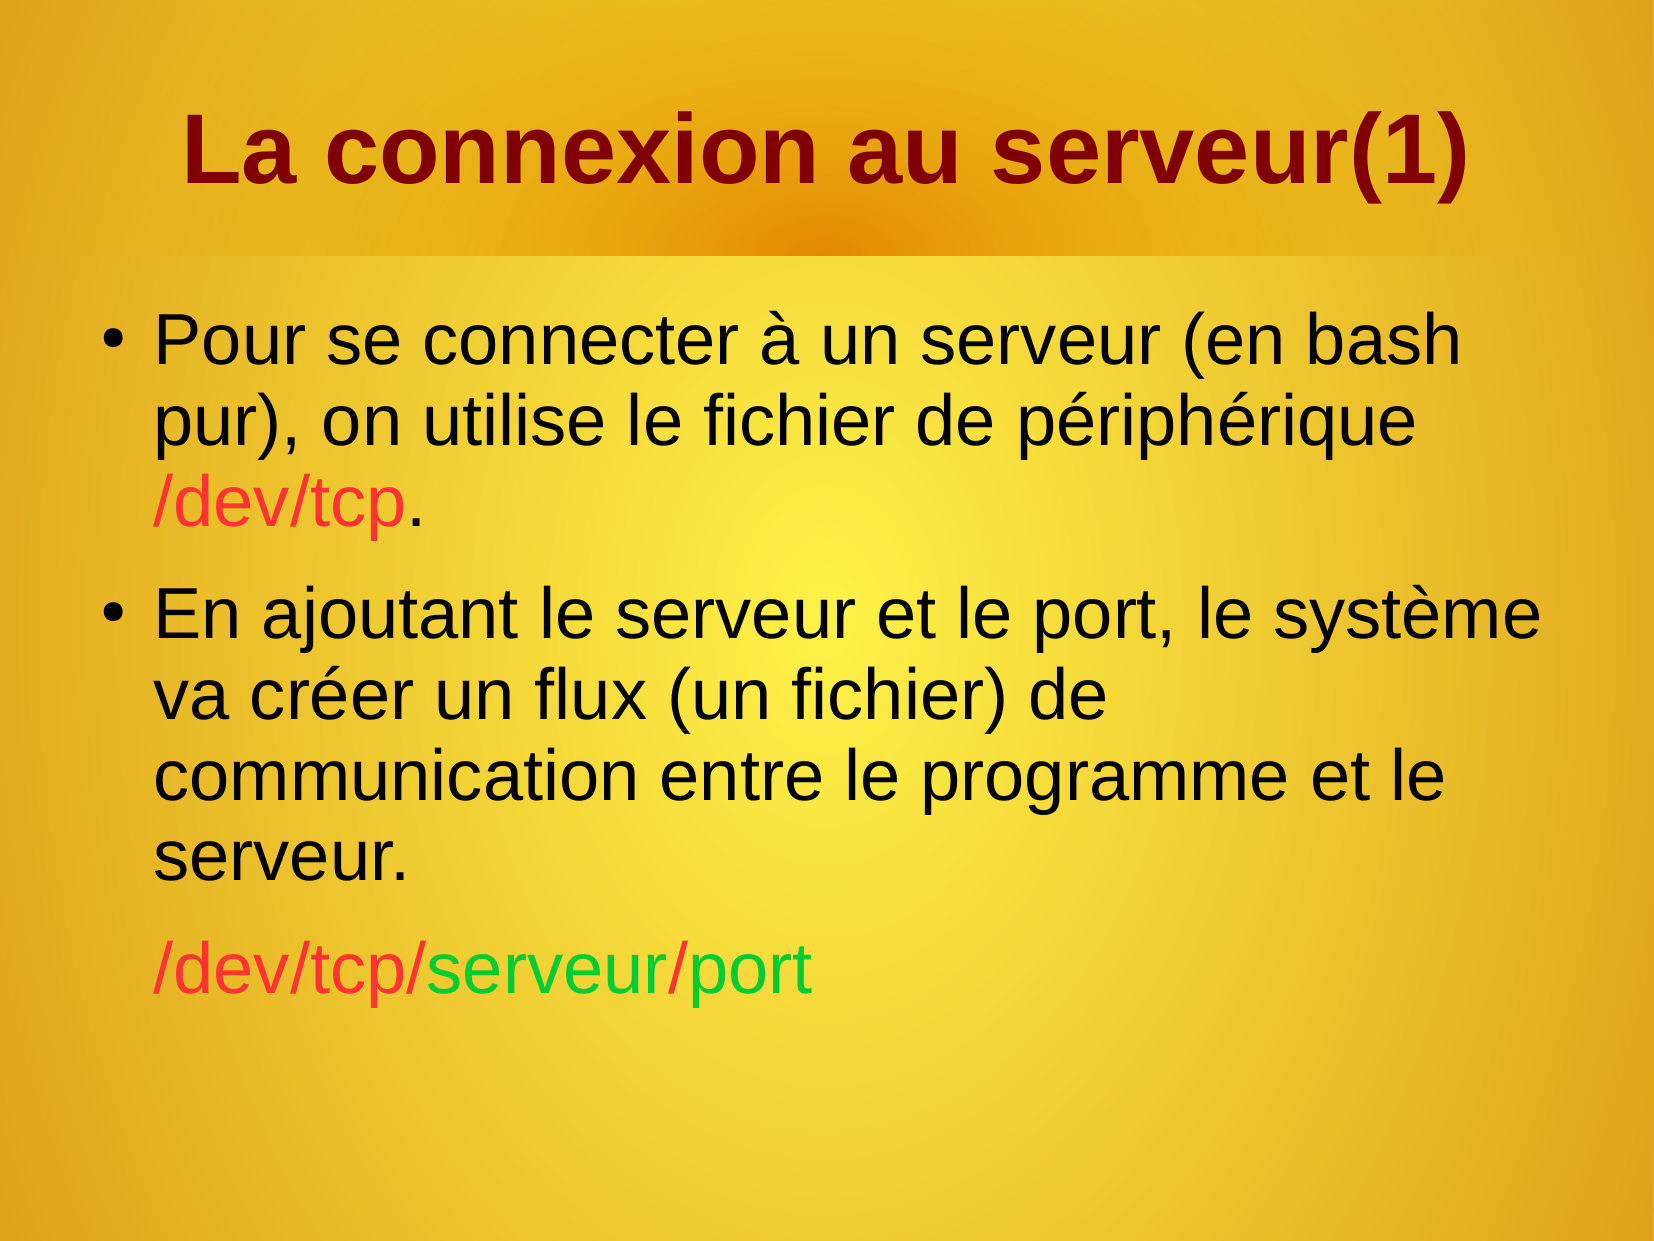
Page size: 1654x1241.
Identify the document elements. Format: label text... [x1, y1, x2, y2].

list Pour se connecter à un serveur (en bash pur), on utilise le fichier de périphérique /dev/tcp. En ajoutant le serveur et le port, le système va créer un flux (un fichier) de communication entre le programme et le serveur. /dev/tcp/serveur/port [82, 299, 1571, 1019]
title La connexion au serveur(1) [82, 47, 1571, 252]
